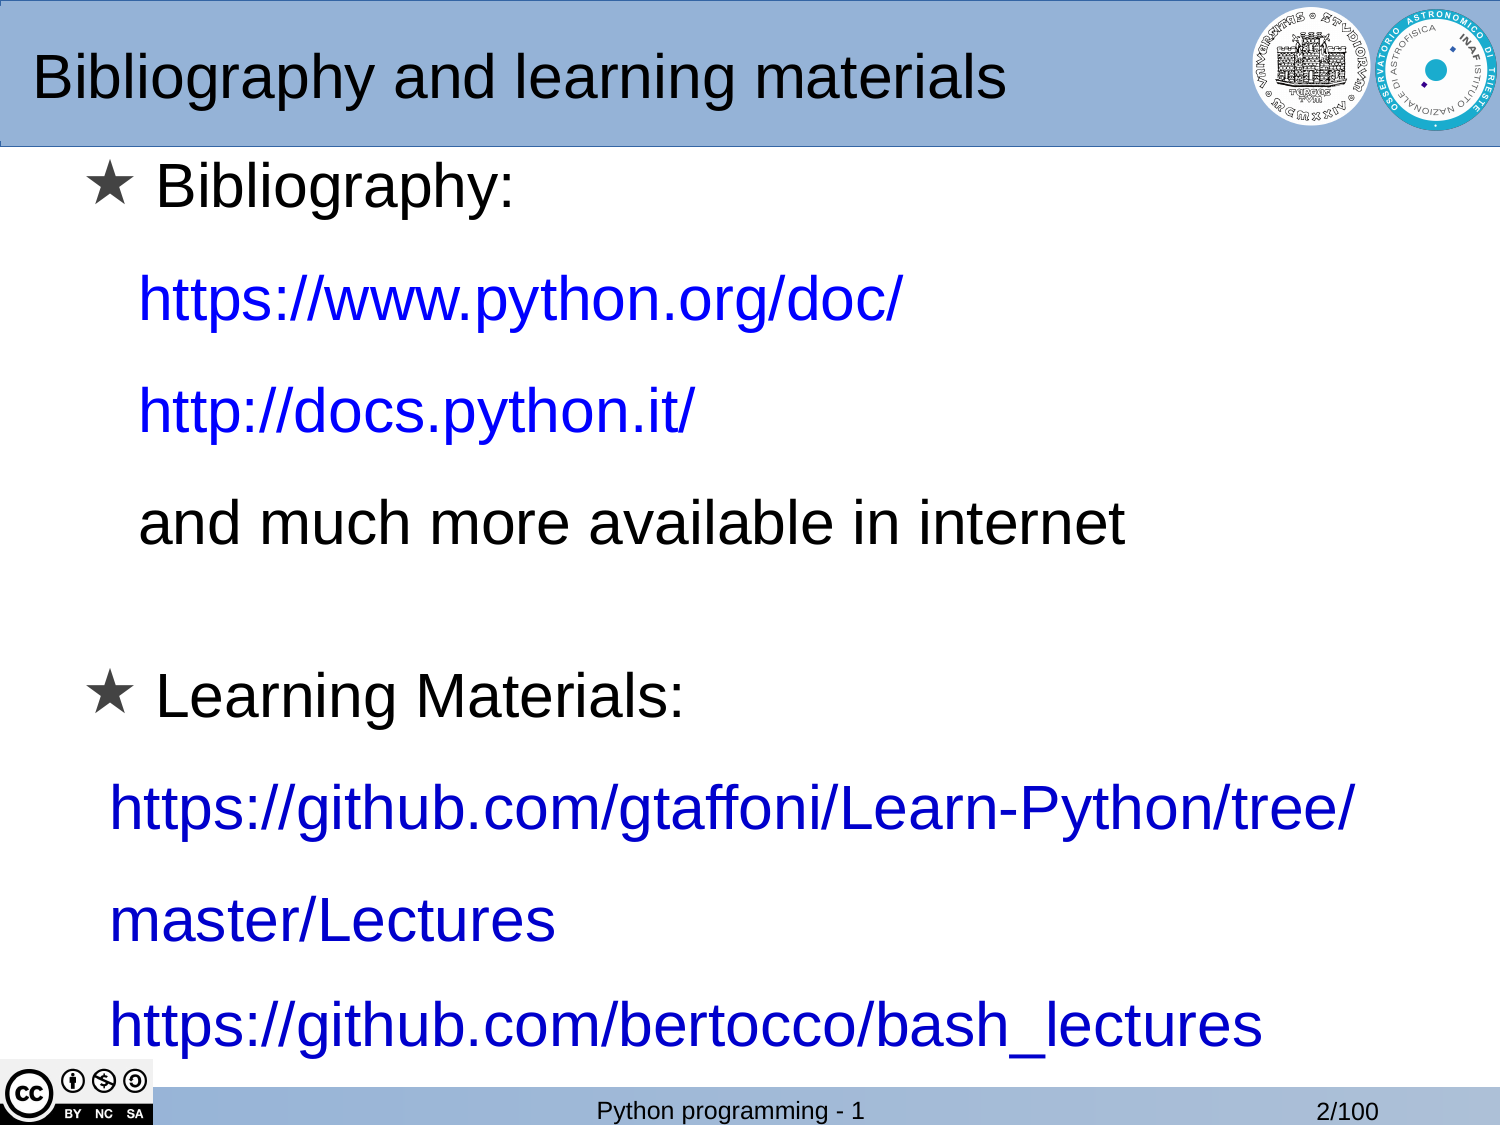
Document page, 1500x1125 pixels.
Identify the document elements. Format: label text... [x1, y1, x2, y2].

text_box Bibliography and learning materials [0, 5, 1253, 141]
picture [0, 1059, 153, 1125]
list Bibliography: https://www.python.org/doc/ http://docs.python.it/ and much more available in internet Learning Materials: https://github.com/gtaffoni/Learn-Python/tree/master/Lectures https://github.com/bertocco/bash_lectures [23, 99, 1500, 1001]
picture [1253, 0, 1500, 99]
